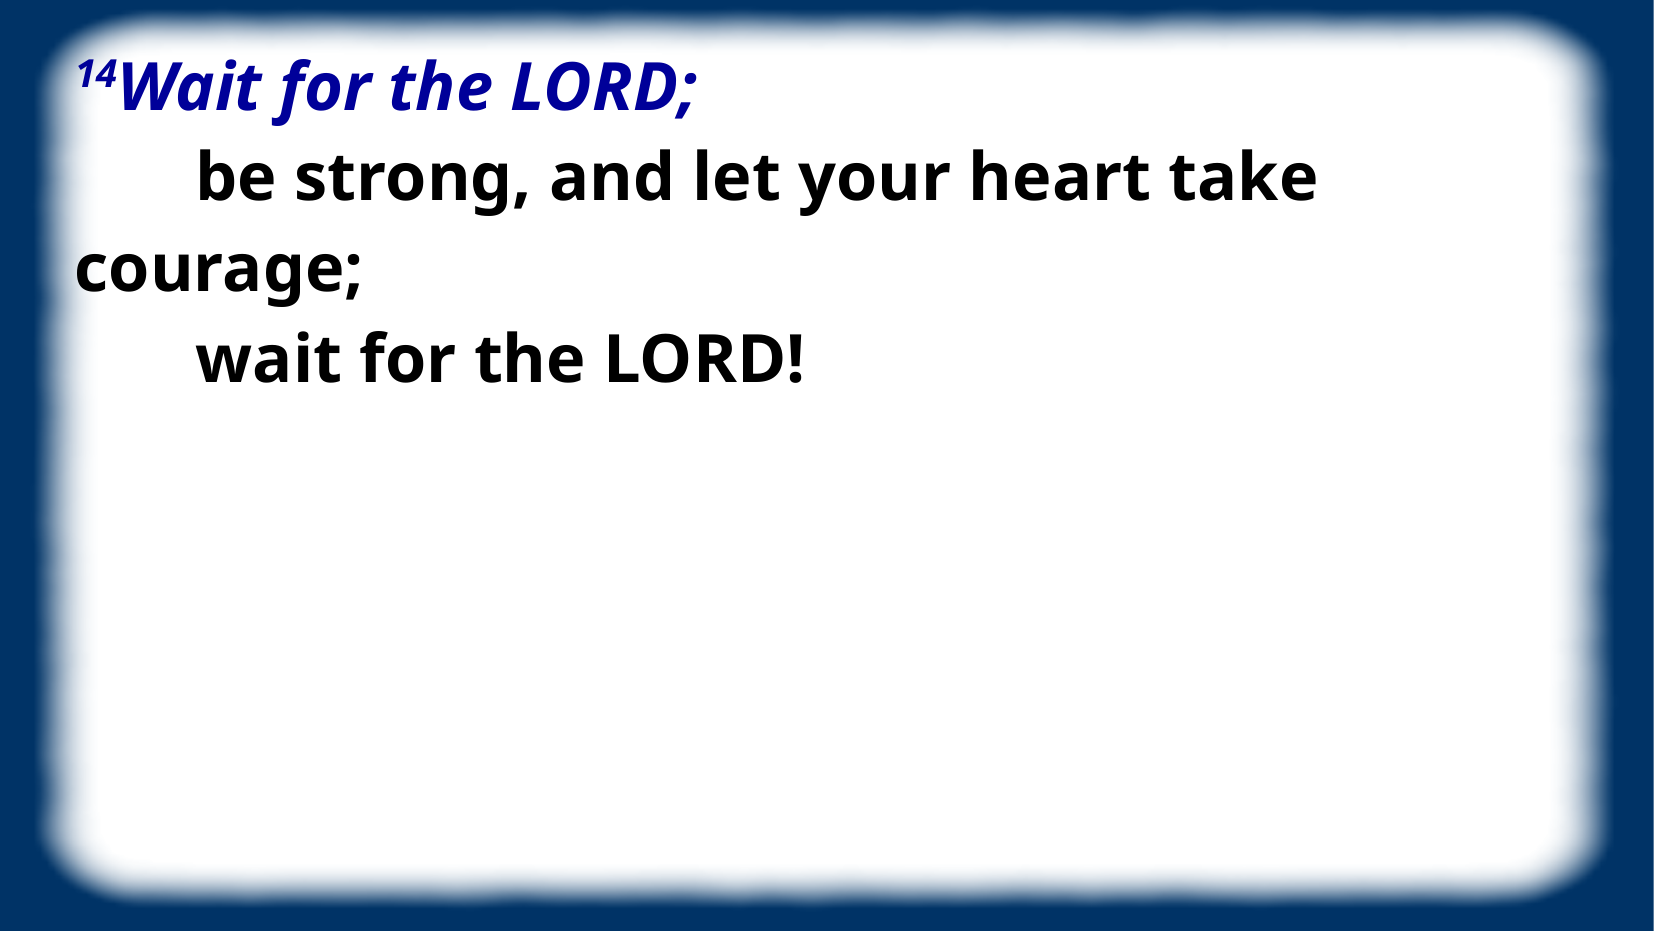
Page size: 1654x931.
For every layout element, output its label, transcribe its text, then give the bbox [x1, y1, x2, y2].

text_box 14Wait for the LORD; be strong, and let your heart take courage; wait for the LORD! [60, 31, 1576, 331]
picture [0, 0, 1654, 931]
